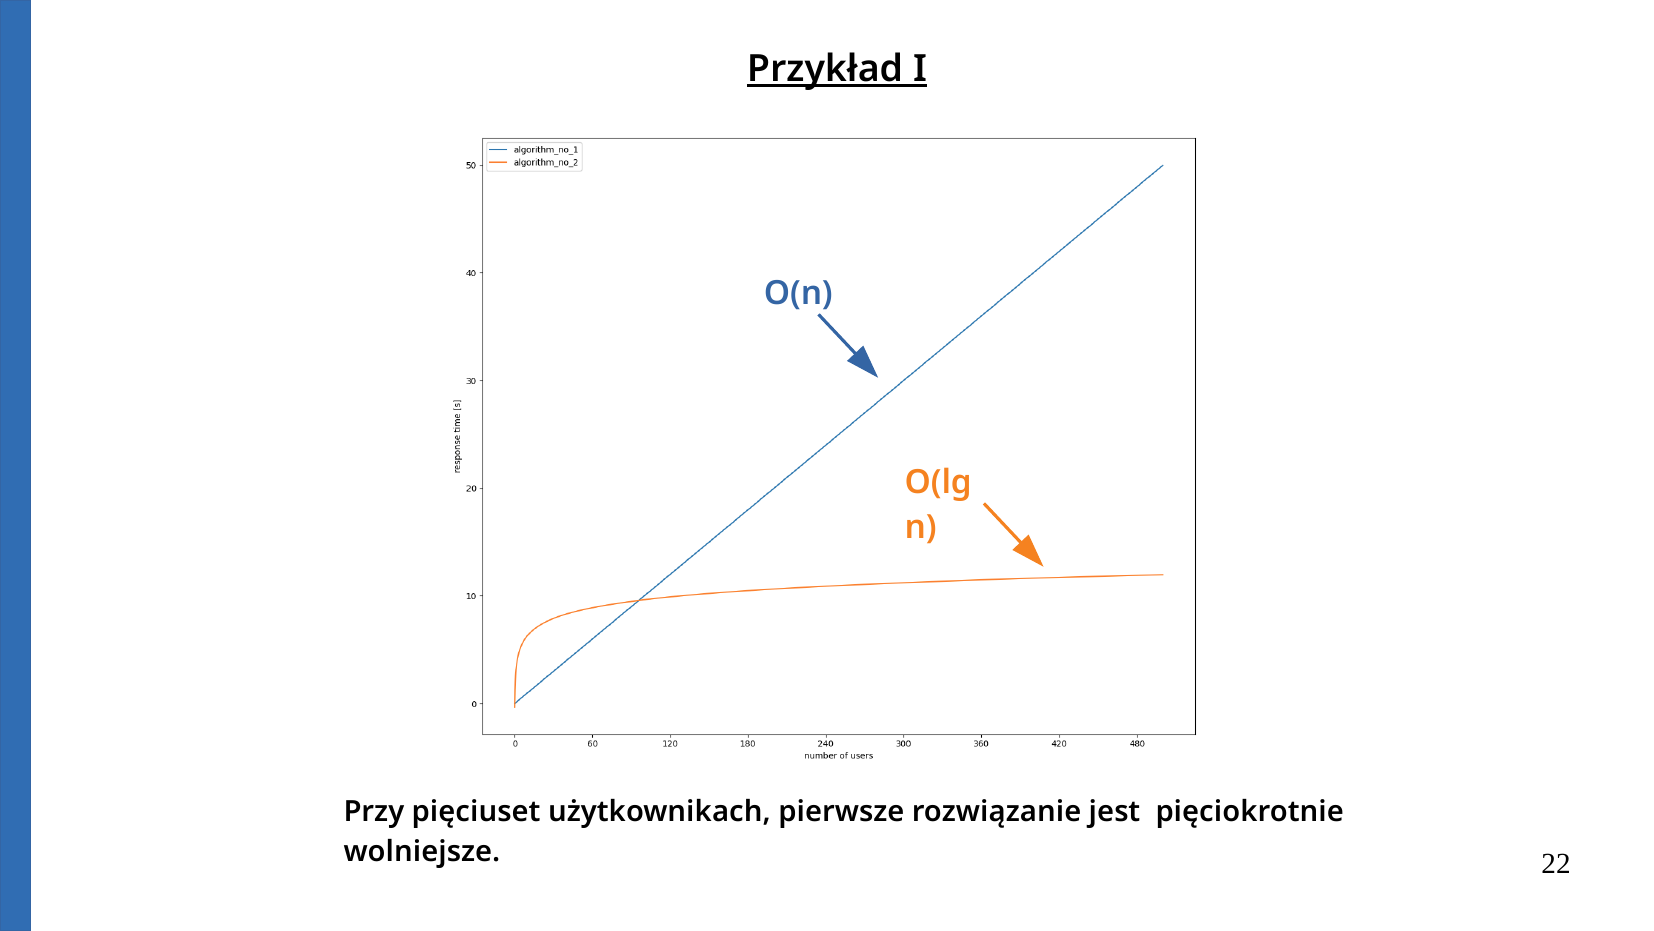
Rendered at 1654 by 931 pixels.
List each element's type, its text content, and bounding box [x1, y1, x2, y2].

text_box Przykład I [732, 34, 922, 97]
text_box O(lg n) [889, 450, 1015, 549]
picture [367, 45, 1287, 783]
text_box O(n) [749, 261, 850, 318]
text_box Przy pięciuset użytkownikach, pierwsze rozwiązanie jest pięciokrotnie wolniejsze. [328, 783, 1396, 872]
text_box [0, 0, 31, 931]
